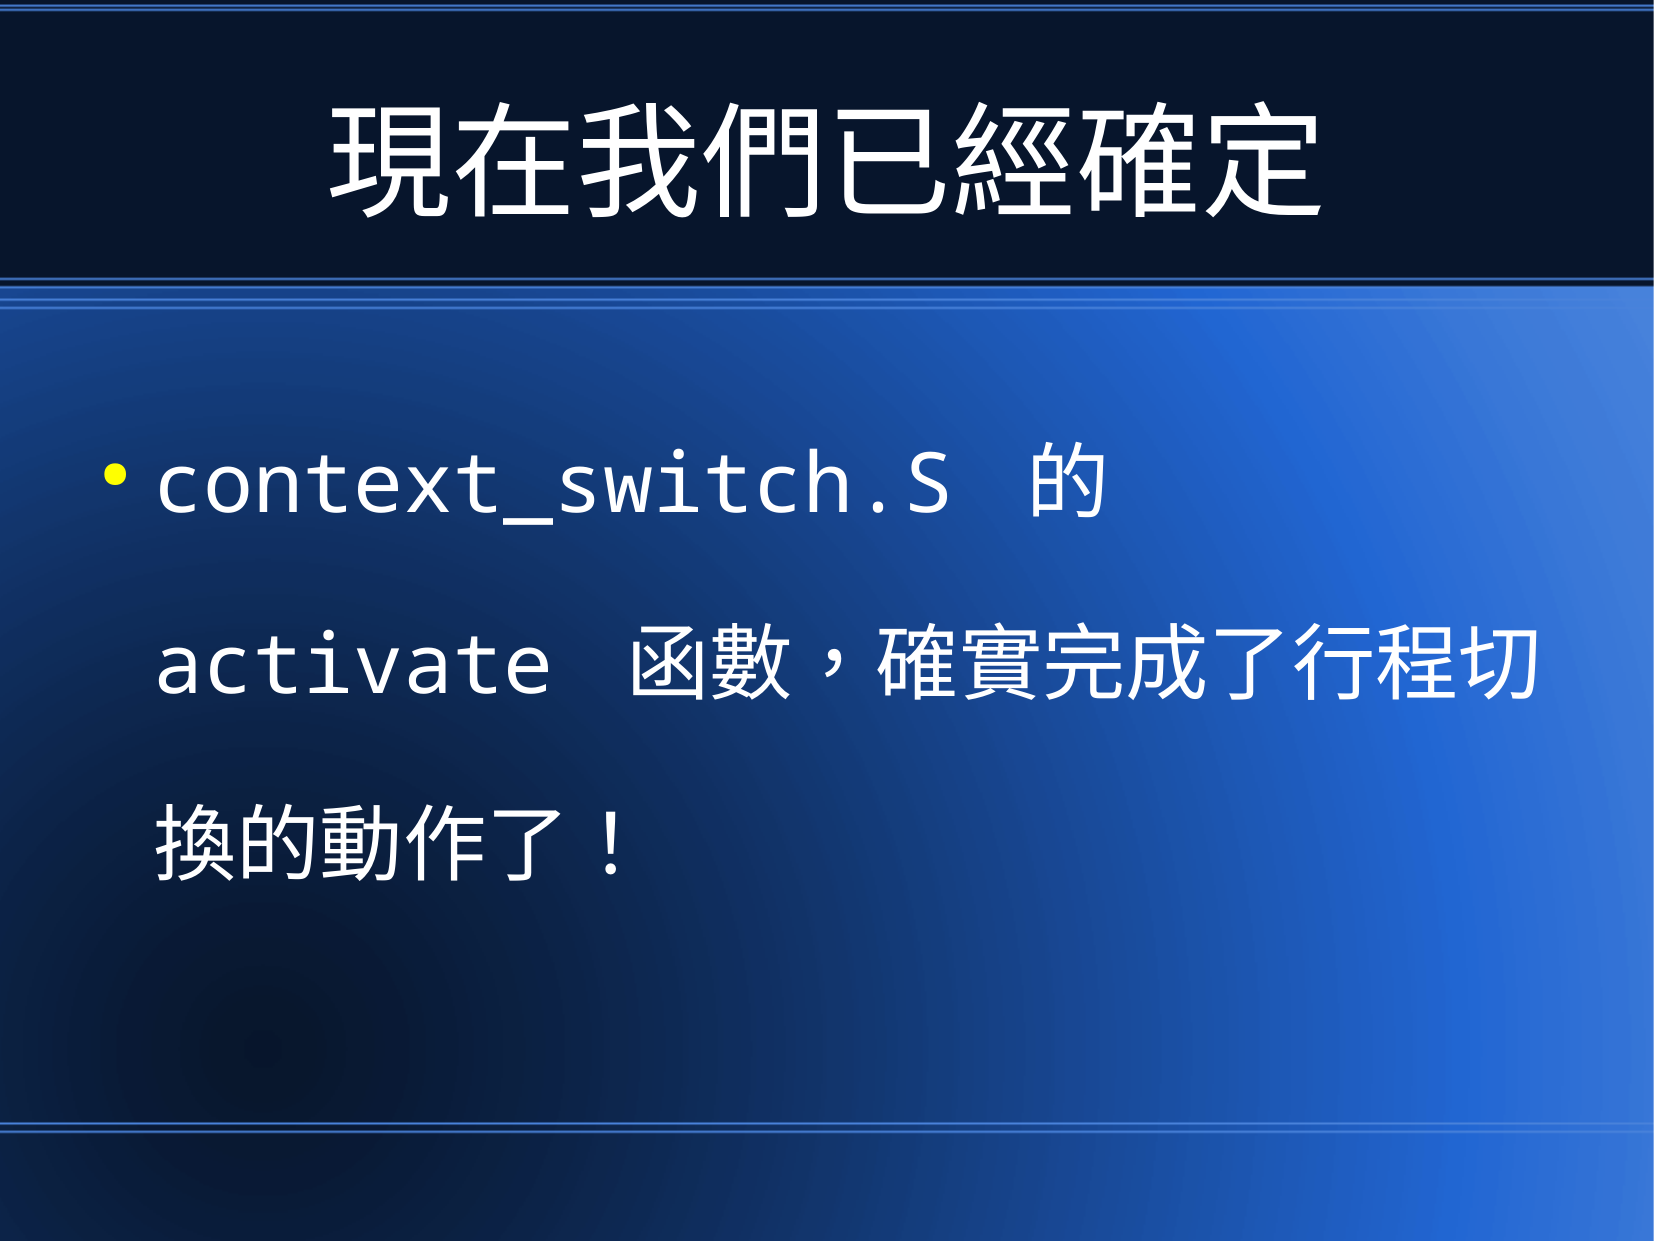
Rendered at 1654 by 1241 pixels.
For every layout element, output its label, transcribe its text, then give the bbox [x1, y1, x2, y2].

picture [0, 0, 1654, 1241]
list context_switch.S 的 activate 函數，確實完成了行程切換的動作了！ [82, 355, 1571, 1241]
title 現在我們已經確定 [82, 49, 1571, 257]
